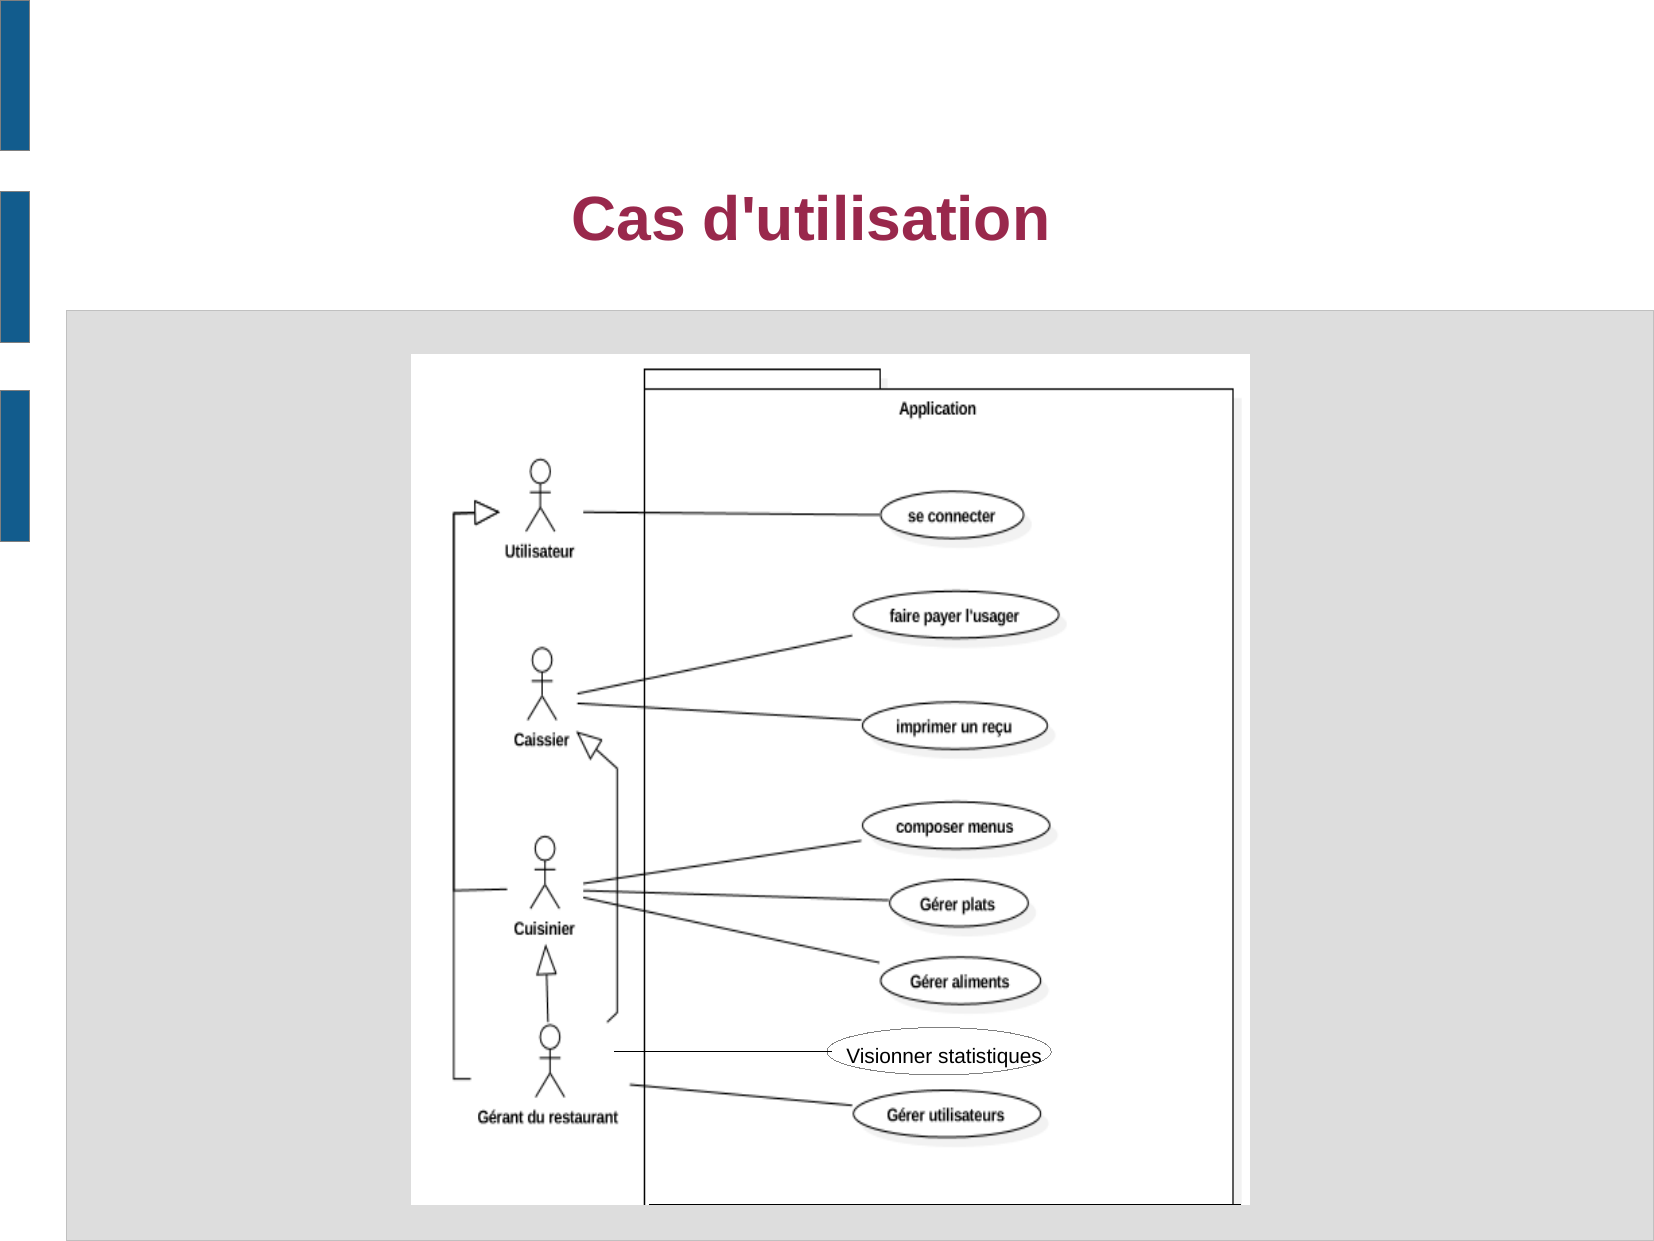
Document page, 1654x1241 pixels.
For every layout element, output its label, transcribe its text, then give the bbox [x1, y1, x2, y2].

picture [411, 354, 1250, 1205]
text_box Visionner statistiques [831, 1037, 1057, 1075]
title Cas d'utilisation [88, 114, 1534, 322]
